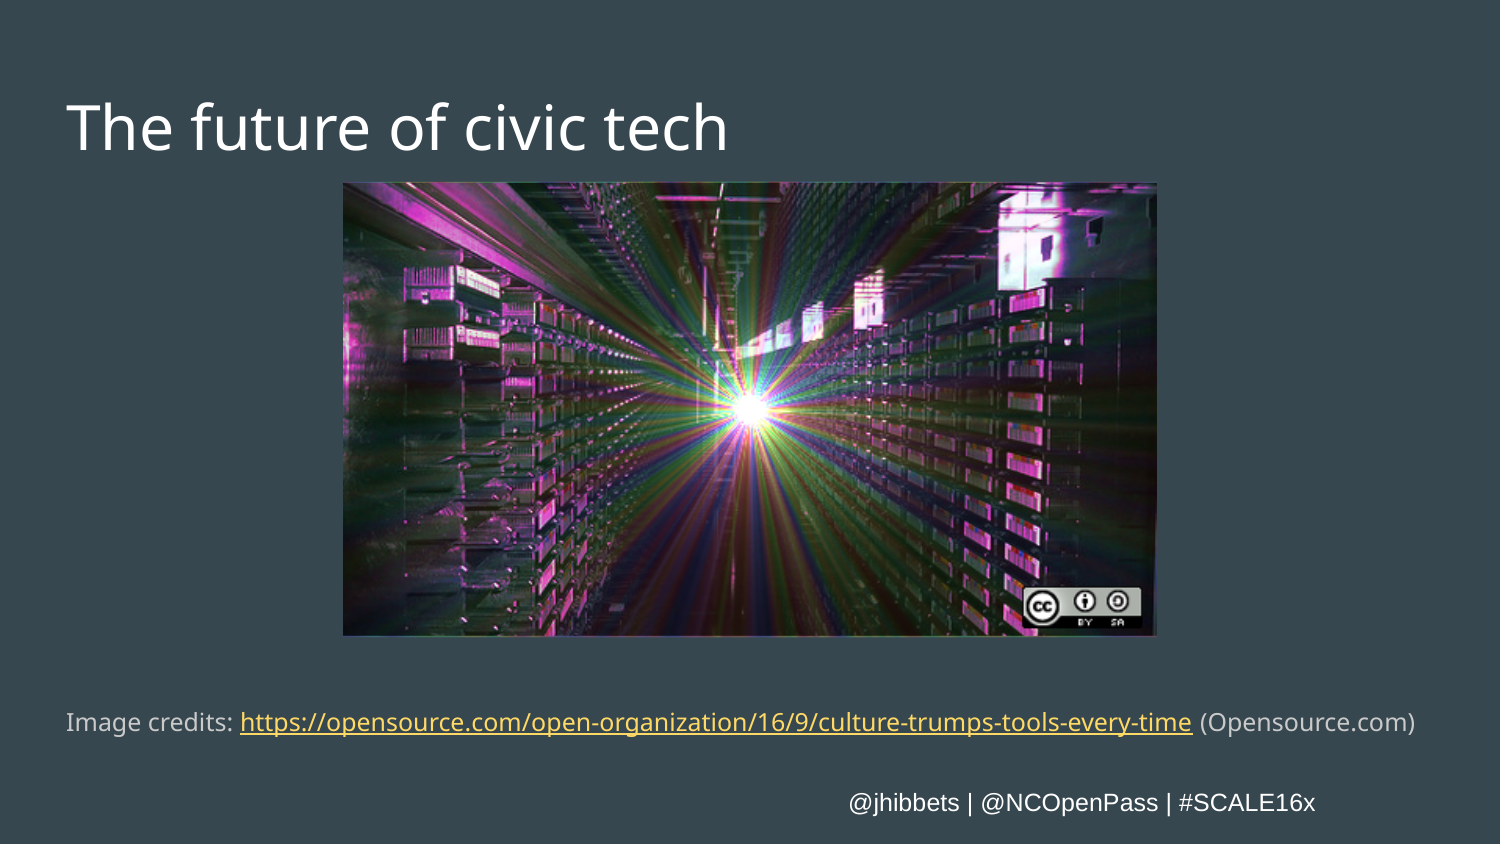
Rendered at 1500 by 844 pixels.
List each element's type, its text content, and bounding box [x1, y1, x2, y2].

text_box Image credits: https://opensource.com/open-organization/16/9/culture-trumps-tools-every-time (Opensource.com) [51, 686, 1449, 750]
picture [343, 181, 1157, 638]
title The future of civic tech [51, 72, 1449, 167]
